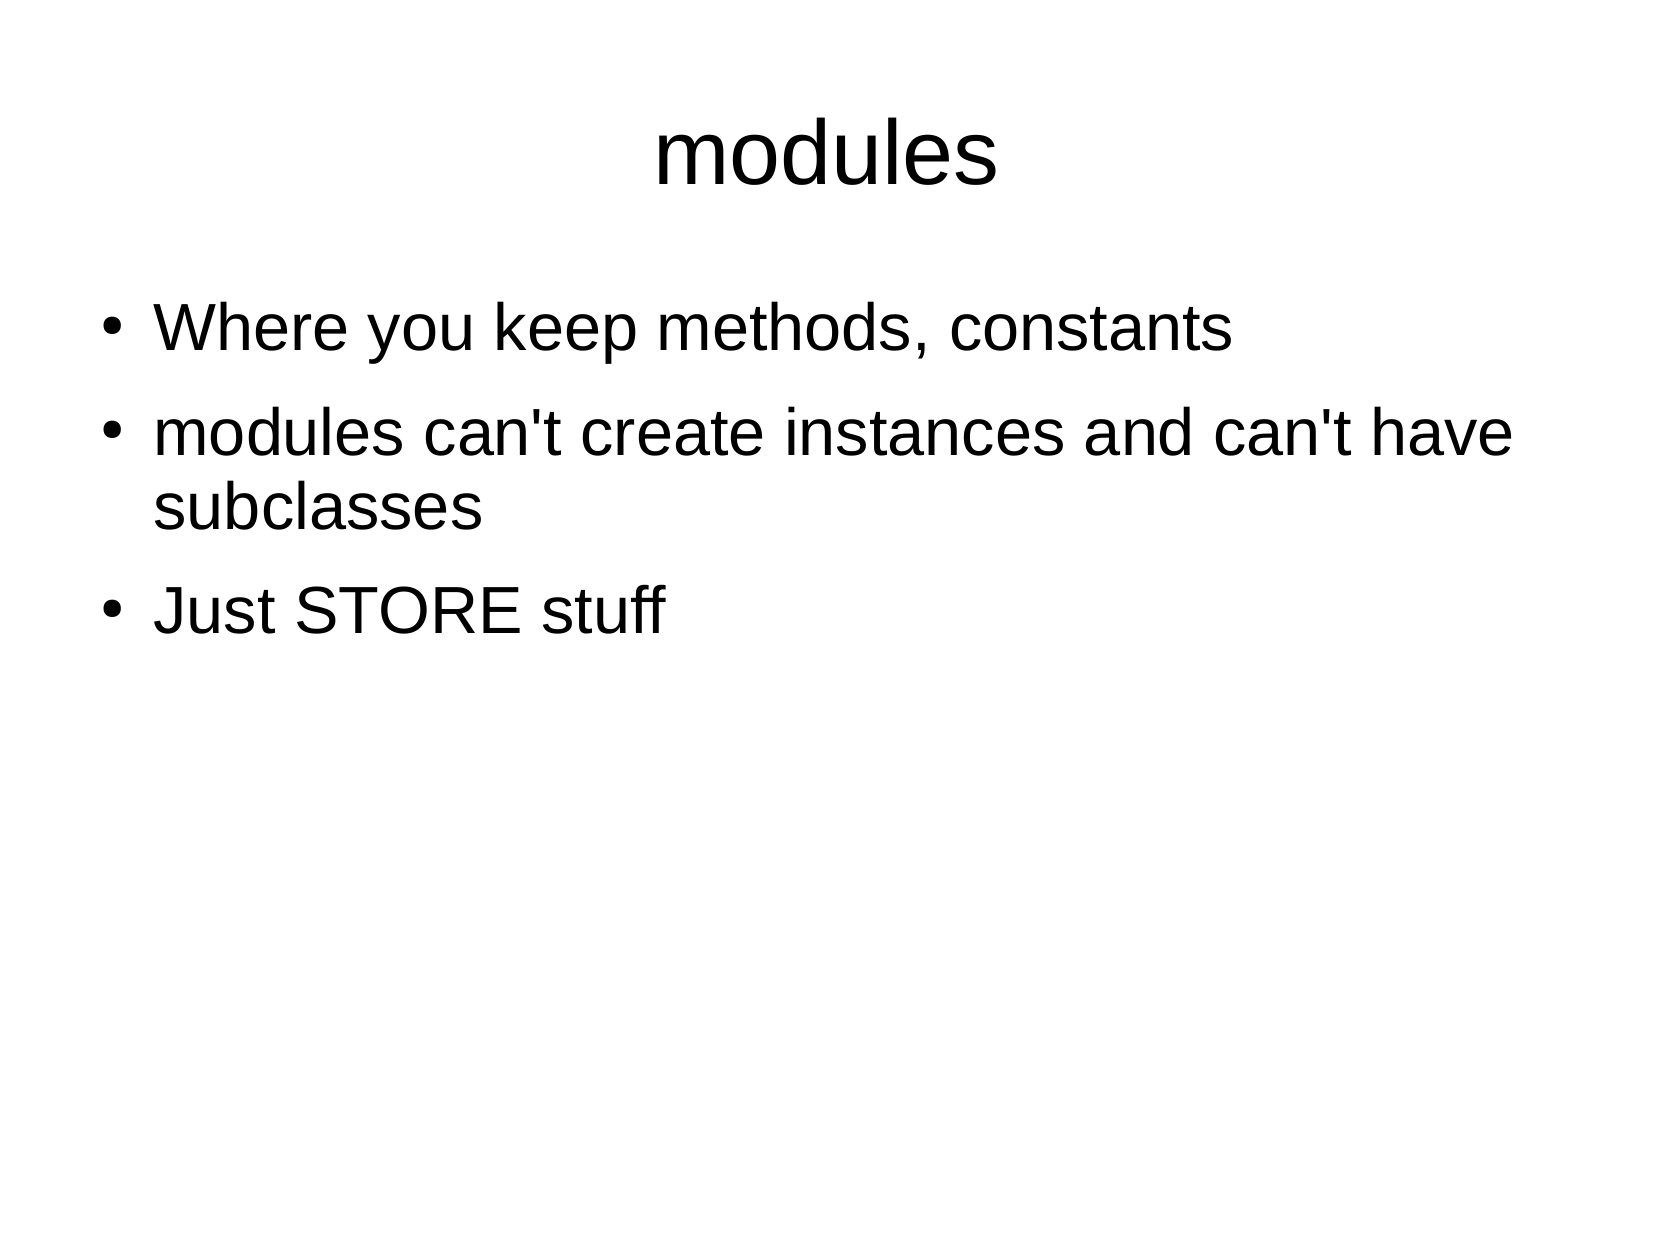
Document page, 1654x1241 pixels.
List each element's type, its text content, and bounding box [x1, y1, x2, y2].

title modules [82, 49, 1571, 257]
list Where you keep methods, constants modules can't create instances and can't have subclasses Just STORE stuff [82, 290, 1571, 1010]
